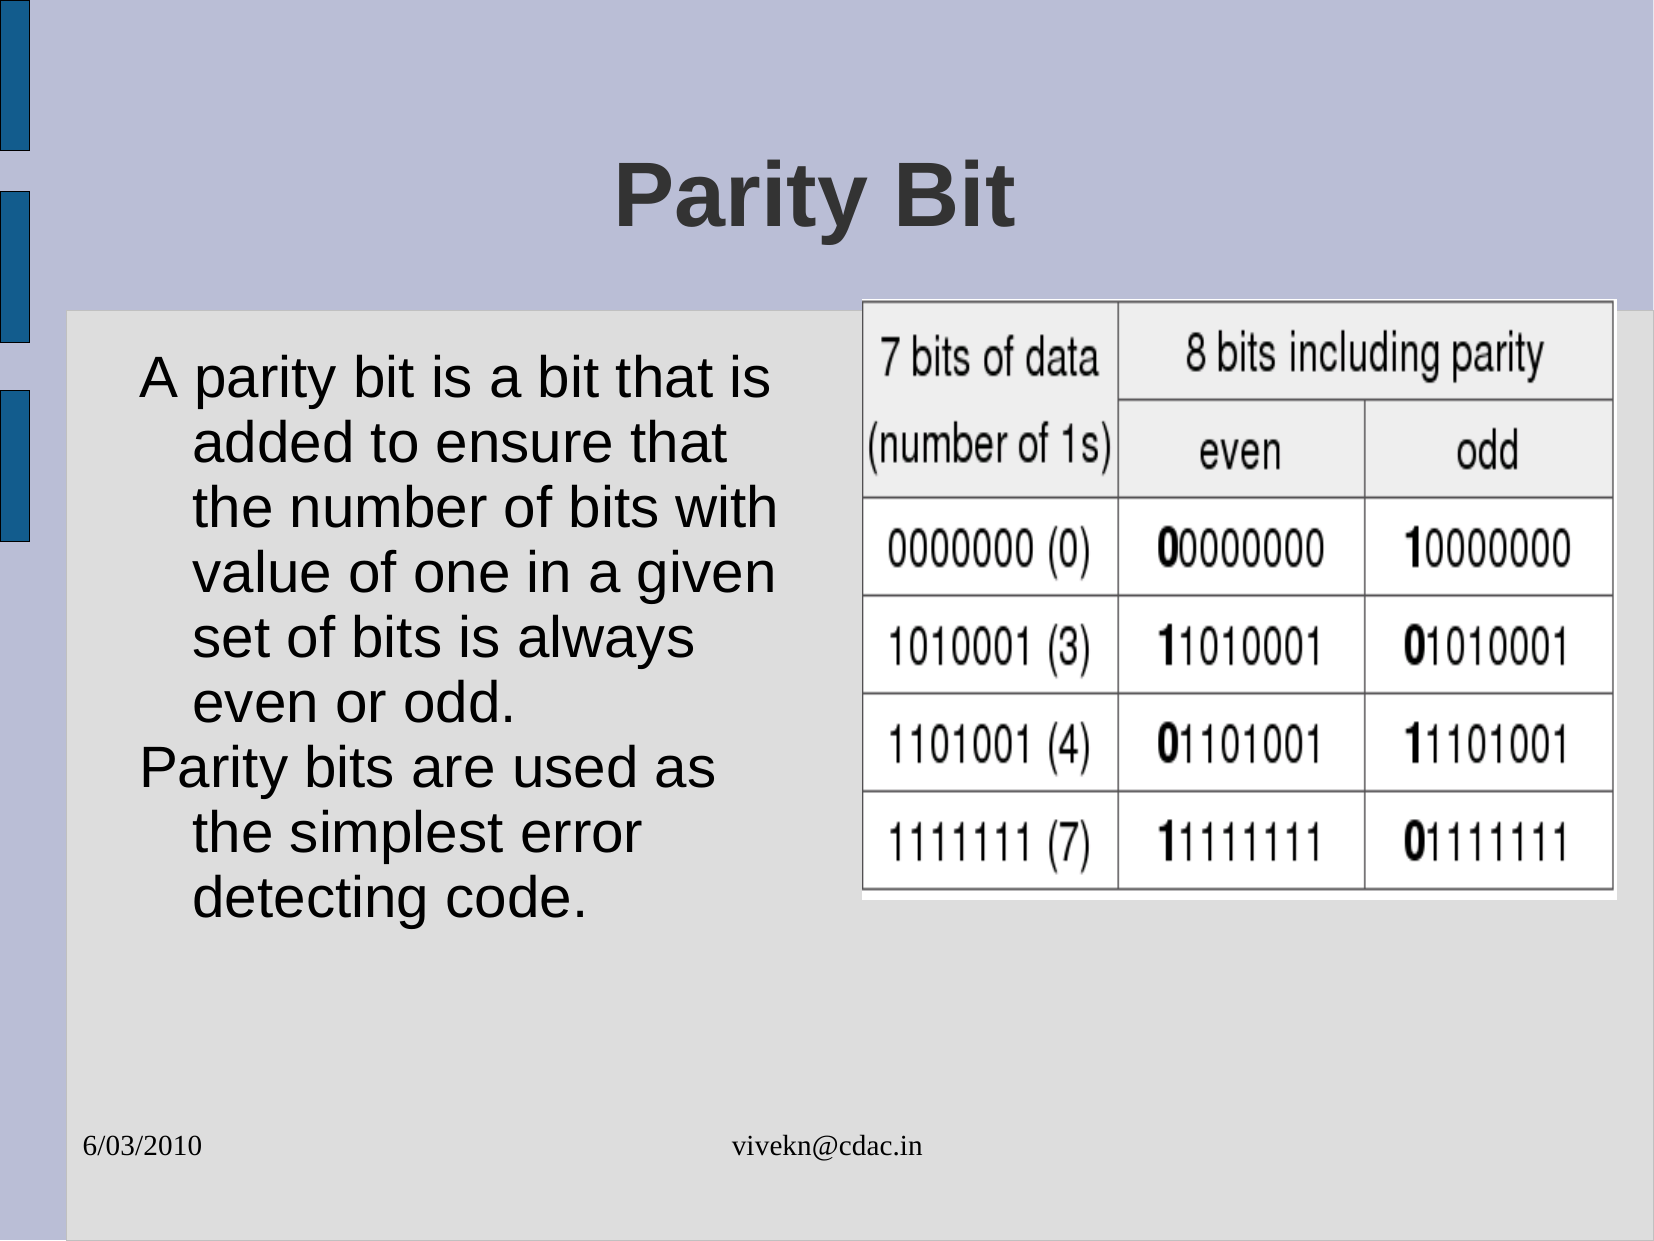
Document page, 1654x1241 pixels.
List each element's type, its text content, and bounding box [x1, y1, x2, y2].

picture [862, 299, 1617, 901]
list A parity bit is a bit that is added to ensure that the number of bits with value of one in a given set of bits is always even or odd. Parity bits are used as the simplest error detecting code. [121, 344, 811, 1127]
title Parity Bit [121, 91, 1534, 299]
